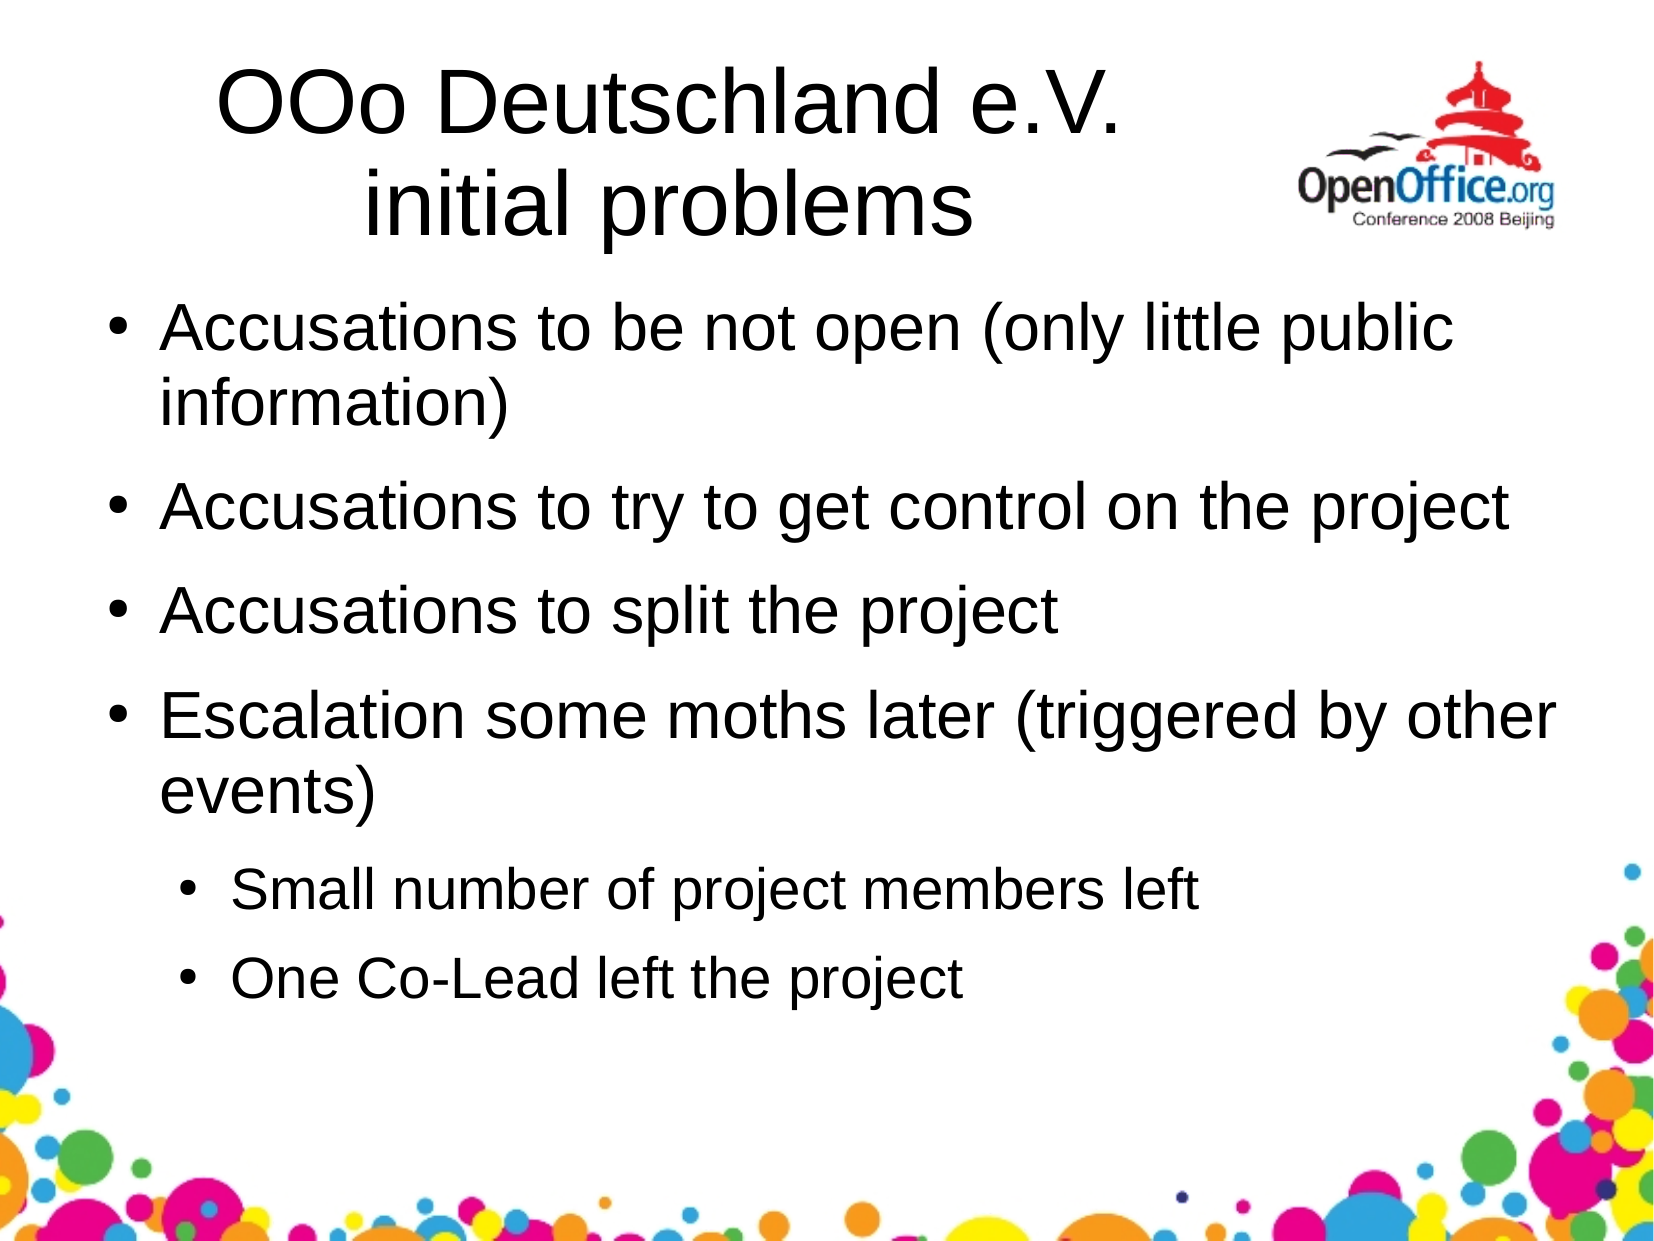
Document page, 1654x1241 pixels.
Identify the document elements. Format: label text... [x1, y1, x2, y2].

picture [1285, 51, 1569, 250]
picture [0, 810, 1654, 1241]
title OOo Deutschland e.V. initial problems [82, 50, 1258, 256]
list Accusations to be not open (only little public information) Accusations to try to get control on the project Accusations to split the project Escalation some moths later (triggered by other events) Small number of project members left One Co-Lead left the project [88, 290, 1577, 1094]
